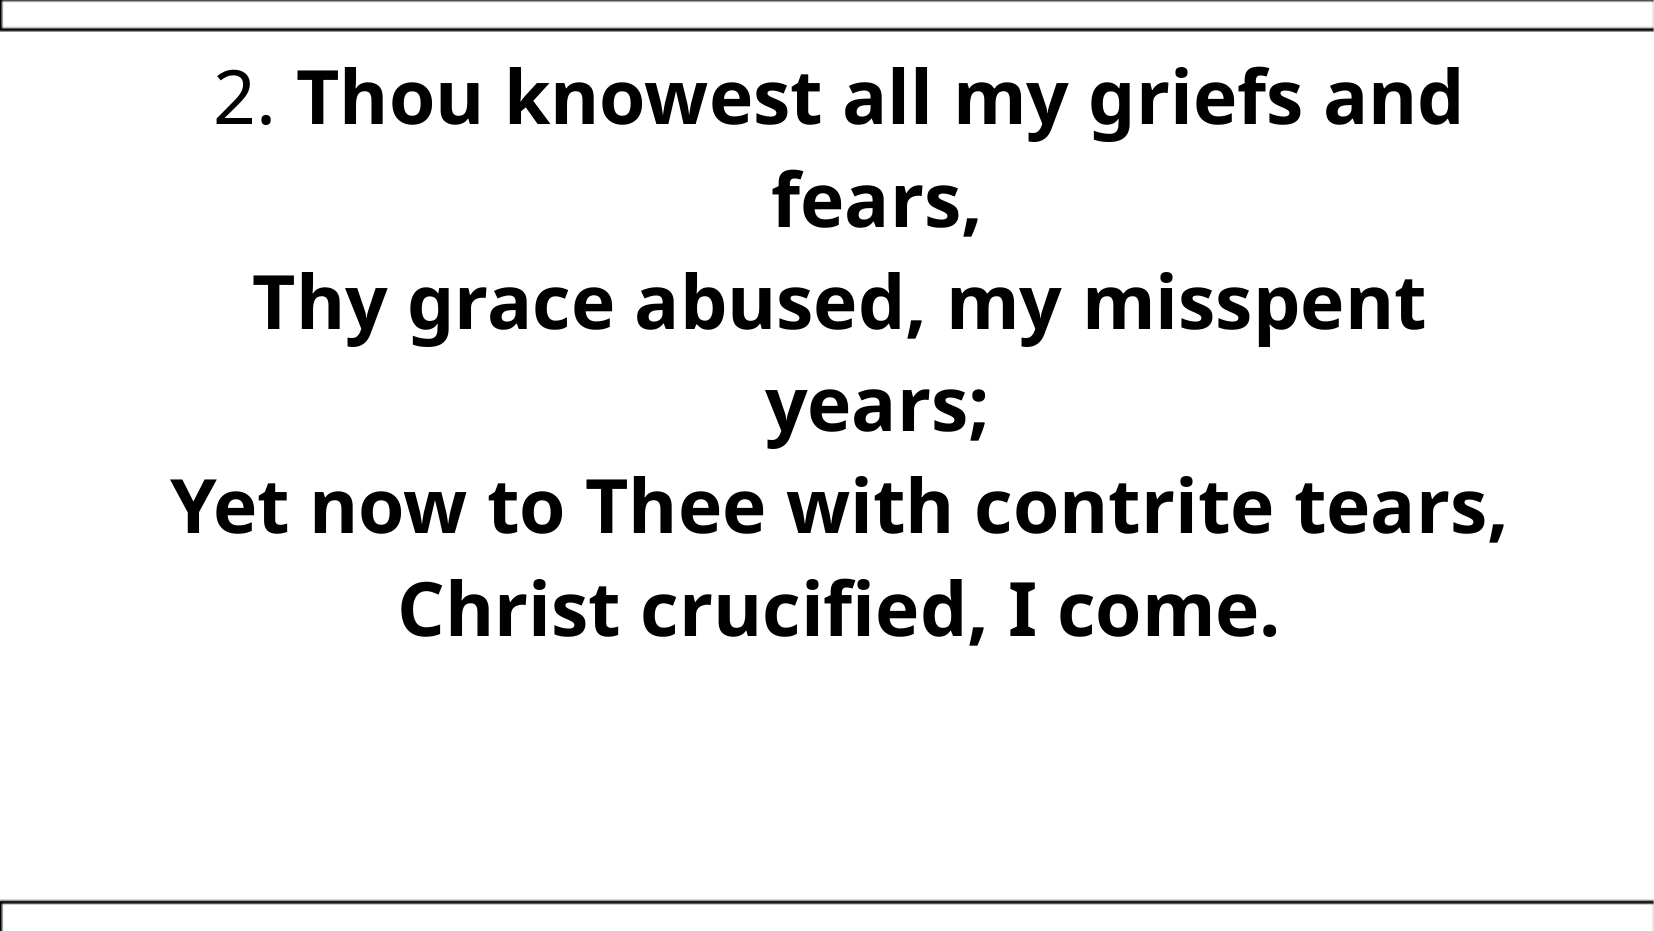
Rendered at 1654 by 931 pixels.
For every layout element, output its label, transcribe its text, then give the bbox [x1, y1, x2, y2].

picture [0, 0, 1654, 931]
text_box 2. Thou knowest all my griefs and fears, Thy grace abused, my misspent years; Yet now to Thee with contrite tears, Christ crucified, I come. [120, 37, 1561, 466]
